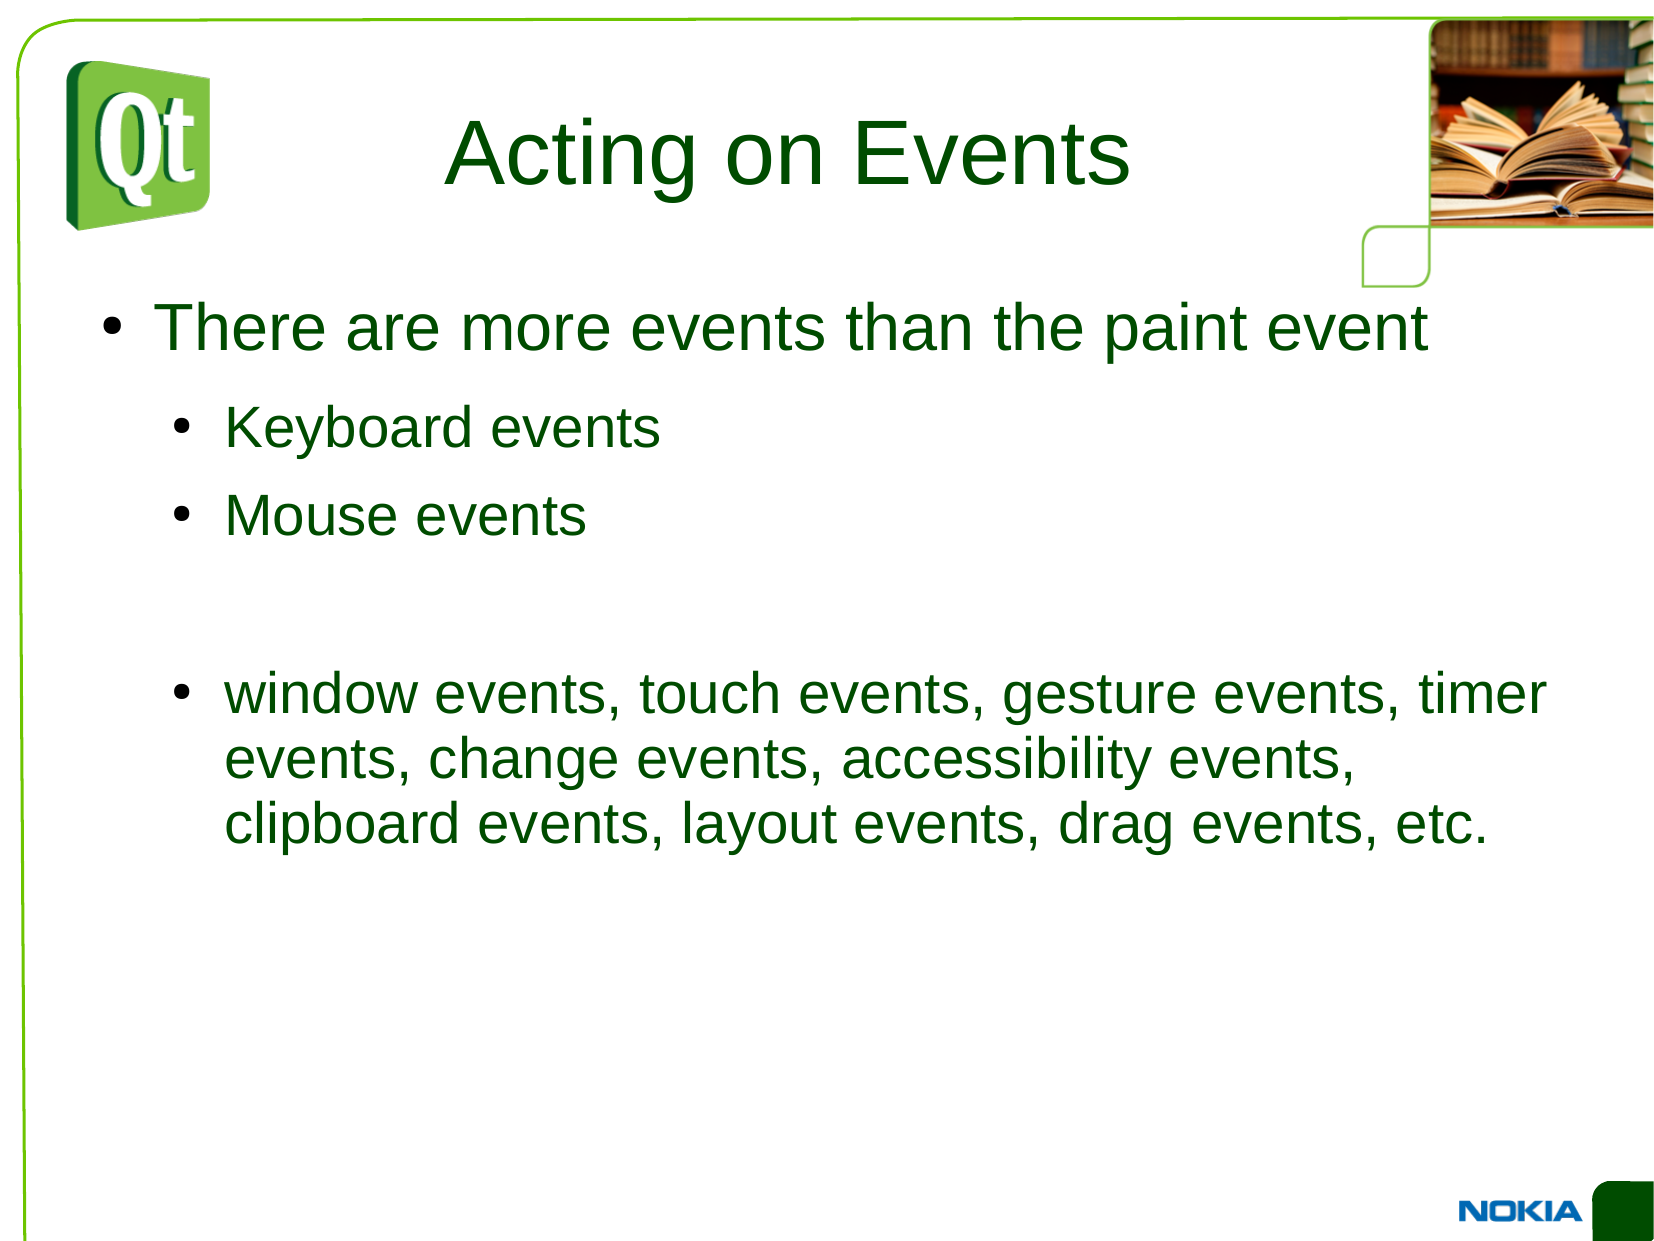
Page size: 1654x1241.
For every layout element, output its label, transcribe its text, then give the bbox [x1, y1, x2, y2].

picture [1459, 1200, 1583, 1222]
list There are more events than the paint event Keyboard events Mouse events window events, touch events, gesture events, timer events, change events, accessibility events, clipboard events, layout events, drag events, etc. [82, 290, 1571, 1094]
title Acting on Events [251, 49, 1327, 257]
picture [1338, 7, 1654, 308]
picture [66, 61, 210, 231]
